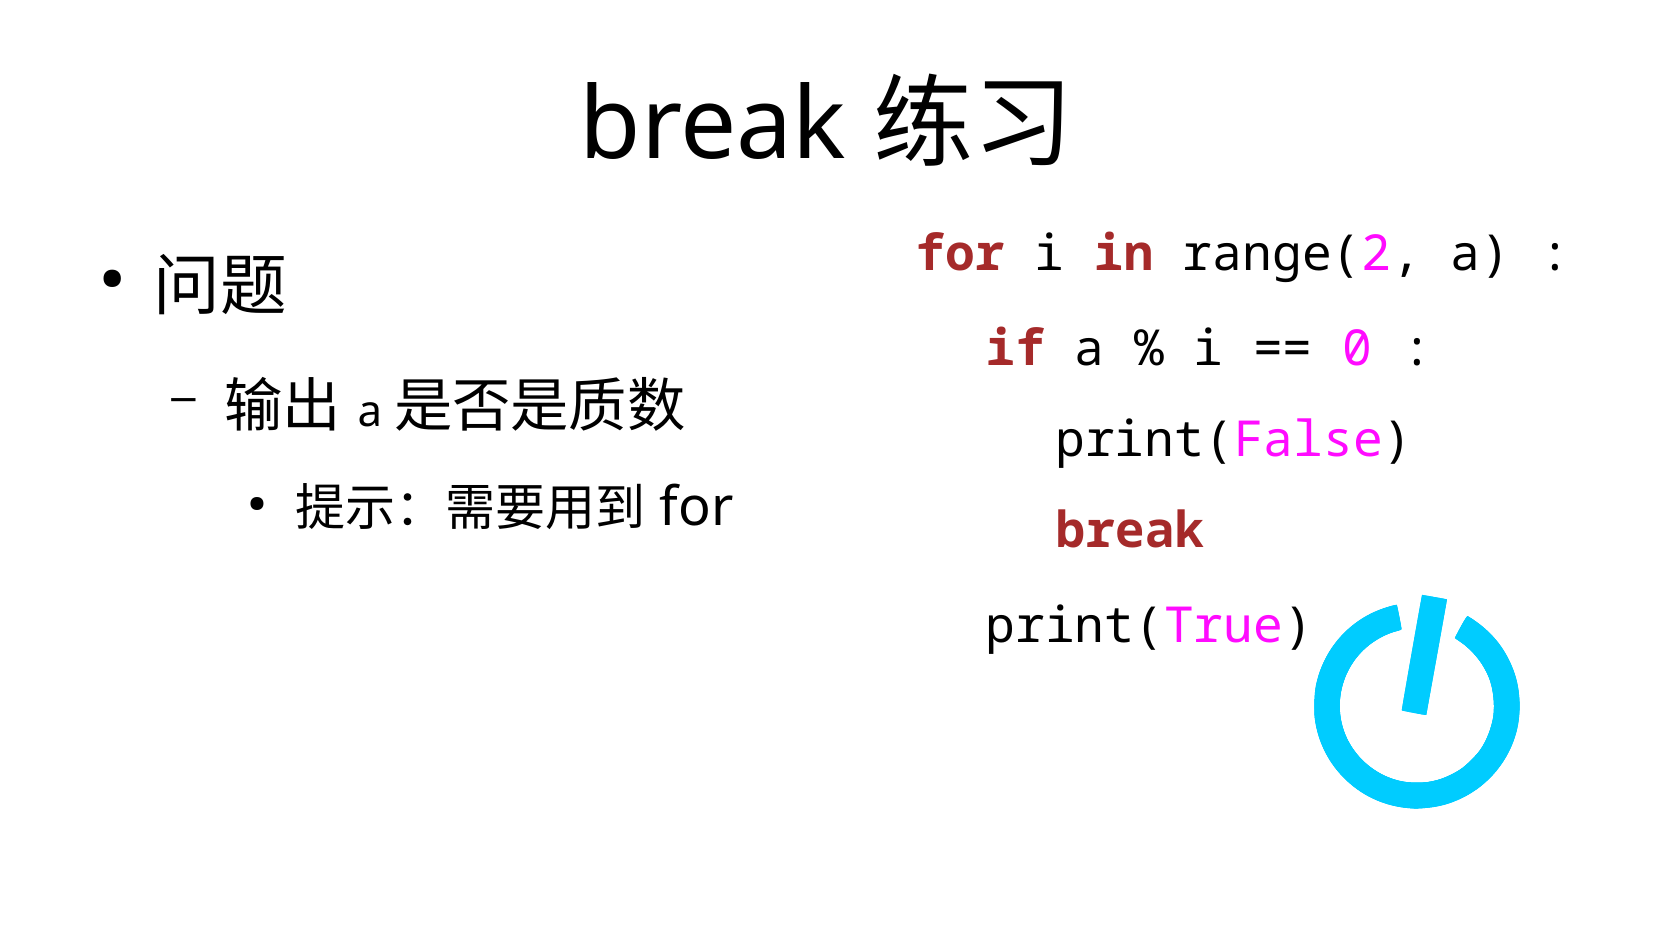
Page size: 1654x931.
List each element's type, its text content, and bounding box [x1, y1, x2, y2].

title break练习 [82, 37, 1571, 193]
list 问题 输出a是否是质数 提示：需要用到for [82, 217, 809, 758]
list for i in range(2, a) : if a % i == 0 : print(False) break print(True) [845, 217, 1572, 662]
